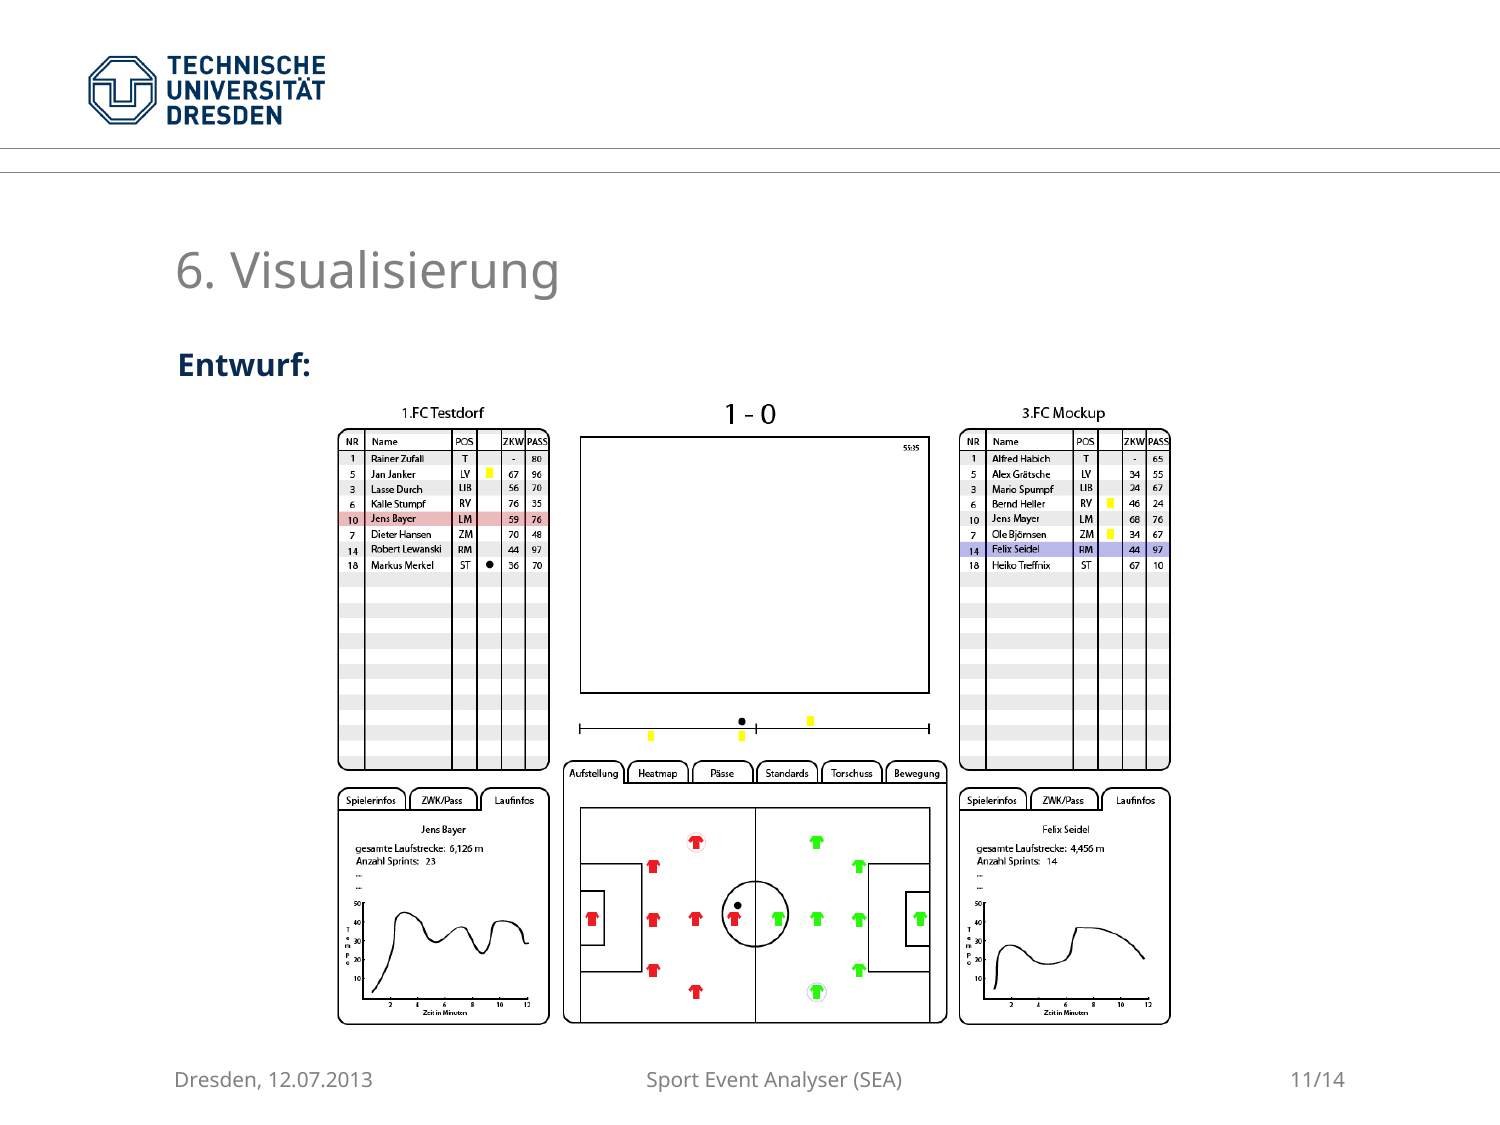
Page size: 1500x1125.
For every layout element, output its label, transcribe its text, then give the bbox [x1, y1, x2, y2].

text_box Entwurf: [162, 338, 1332, 1030]
picture [315, 388, 1185, 1041]
text_box Dresden, 12.07.2013 [159, 1048, 510, 1109]
title 6. Visualisierung [160, 231, 1392, 307]
picture [88, 54, 325, 125]
